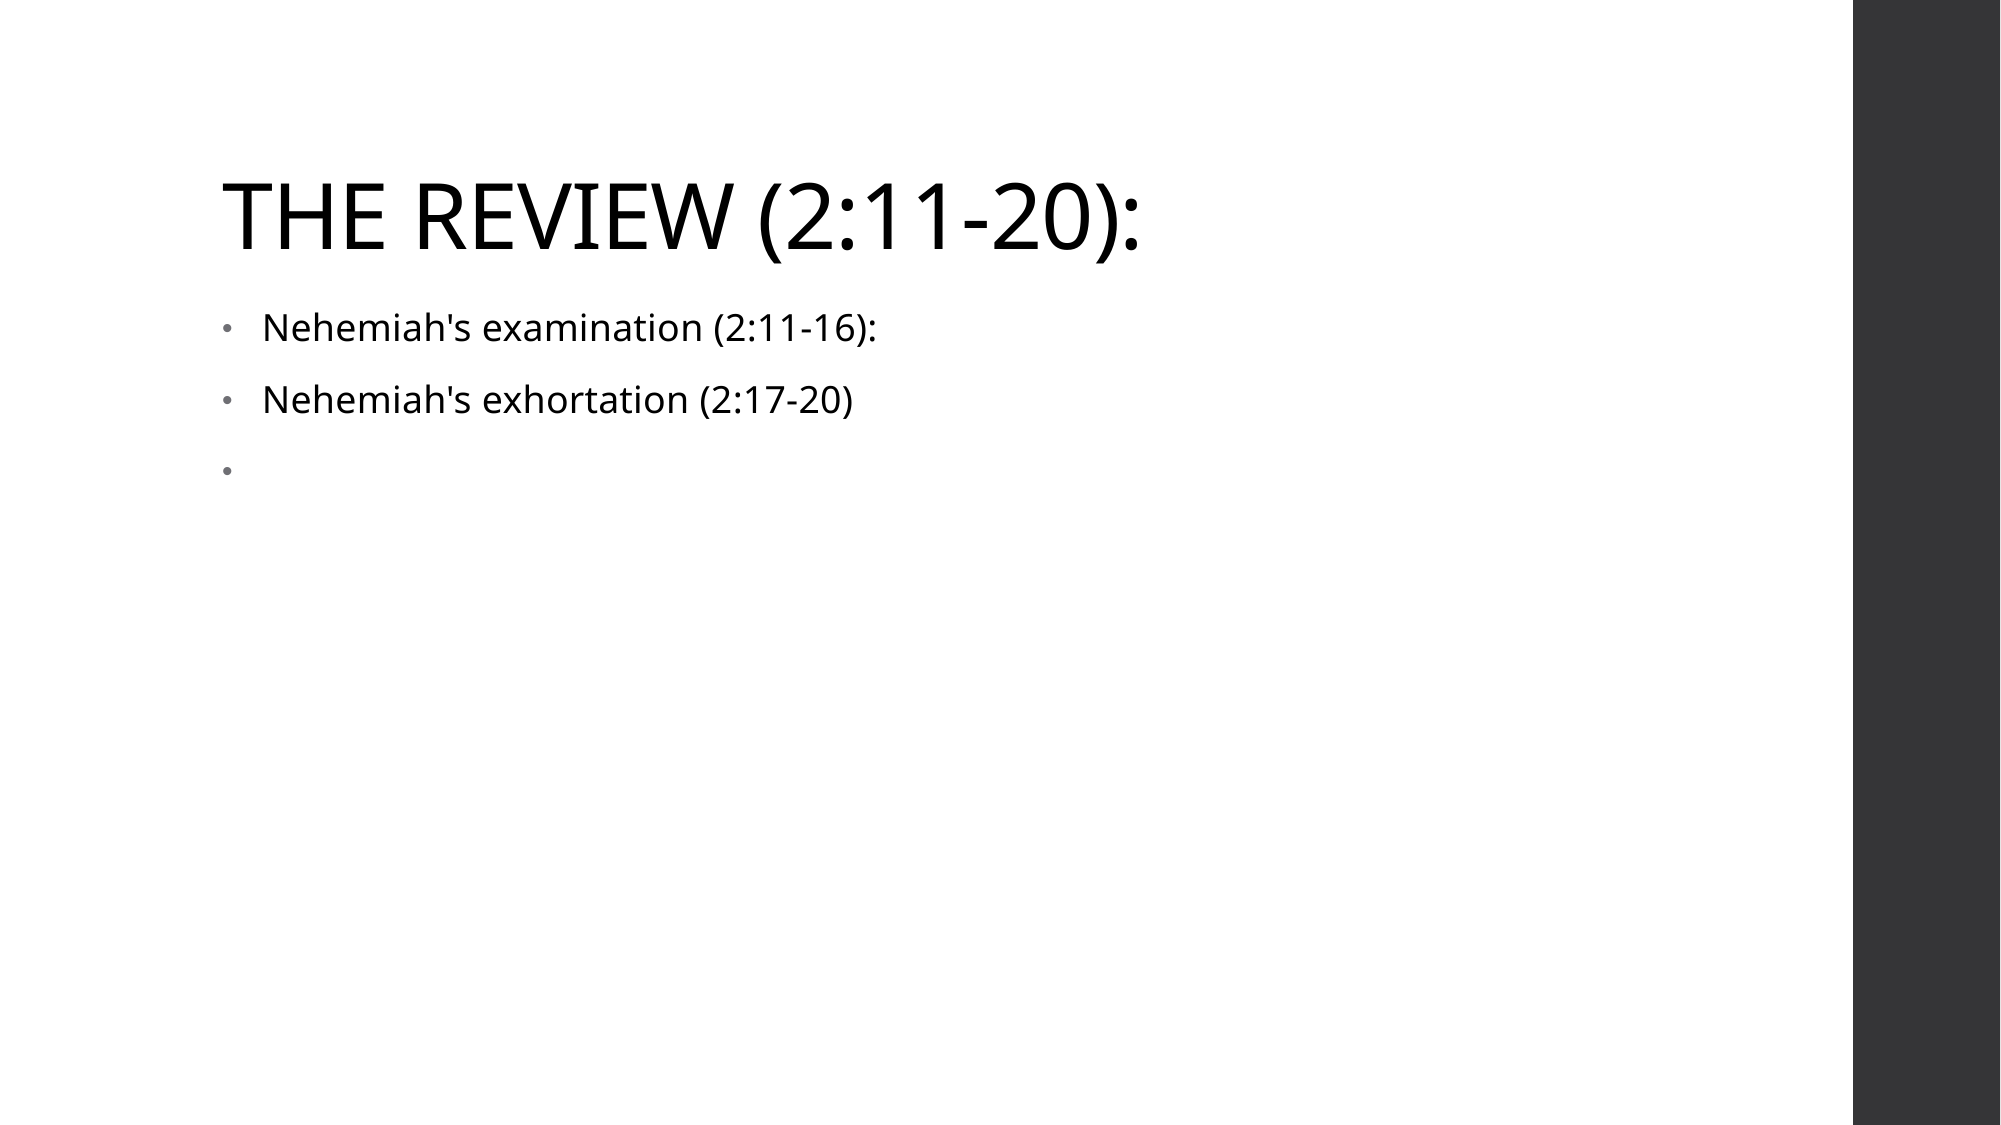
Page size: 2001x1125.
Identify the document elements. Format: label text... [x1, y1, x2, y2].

title THE REVIEW (2:11-20): [206, 60, 1797, 278]
list Nehemiah's examination (2:11-16): Nehemiah's exhortation (2:17-20) [206, 299, 1617, 1014]
